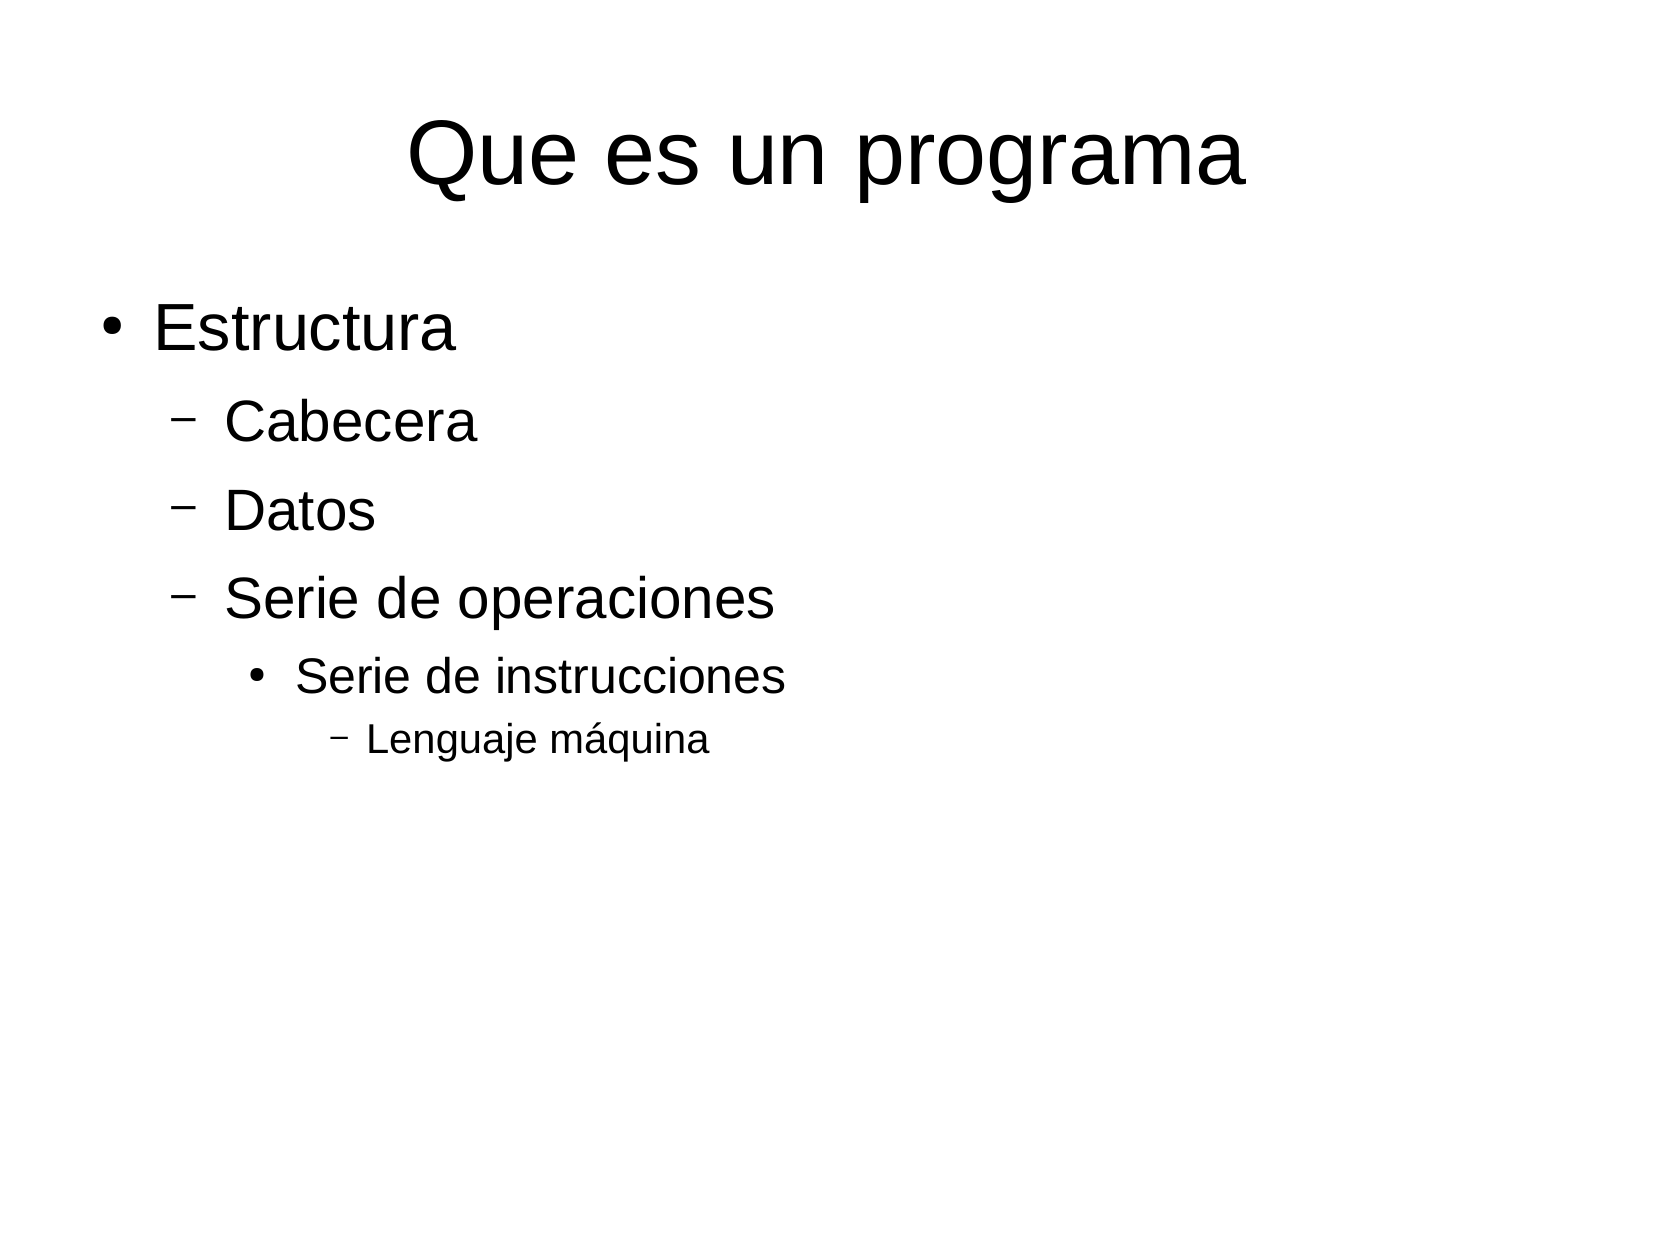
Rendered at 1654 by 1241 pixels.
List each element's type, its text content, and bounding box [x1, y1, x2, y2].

list Estructura Cabecera Datos Serie de operaciones Serie de instrucciones Lenguaje máquina [82, 290, 1571, 1010]
title Que es un programa [82, 49, 1571, 257]
